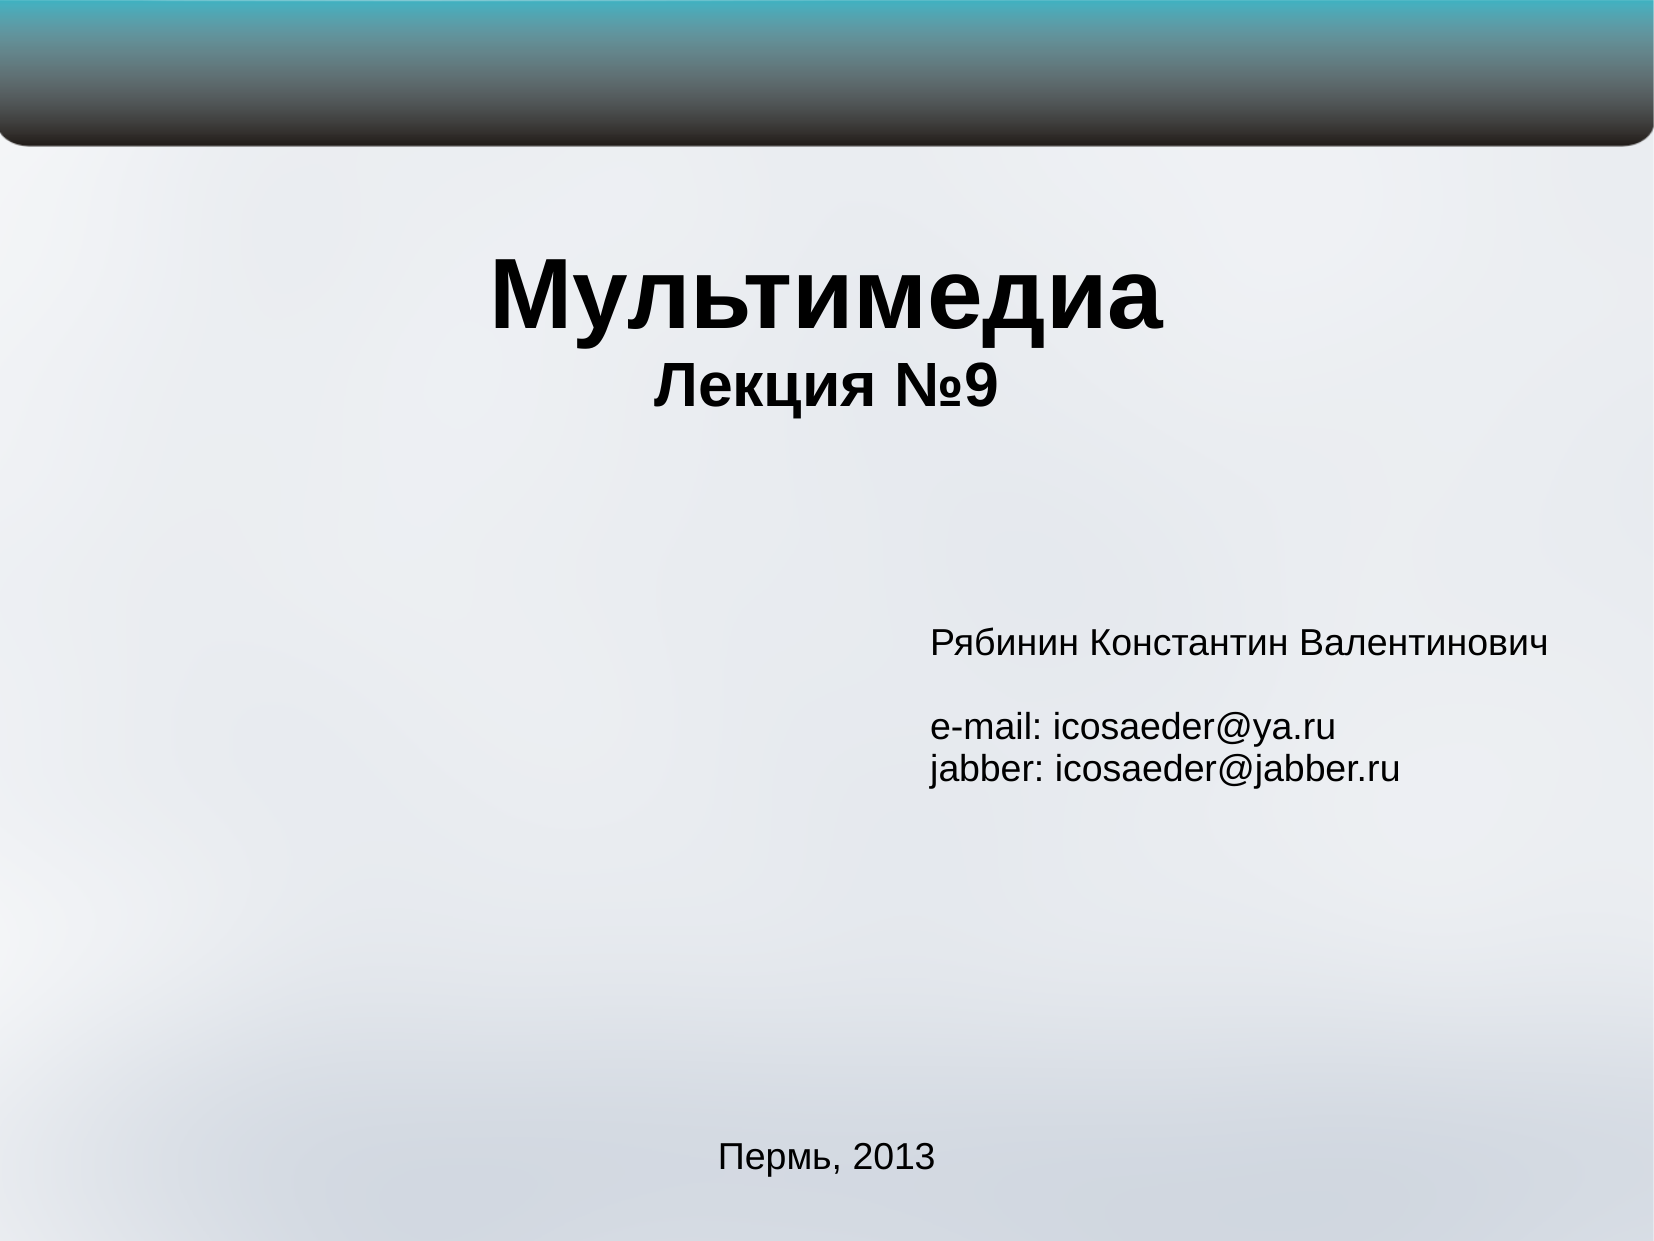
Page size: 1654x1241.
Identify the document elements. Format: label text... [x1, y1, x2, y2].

text_box Мультимедиа Лекция №9 [147, 230, 1506, 427]
text_box Рябинин Константин Валентинович e-mail: icosaeder@ya.ru jabber: icosaeder@jabber.ru [915, 614, 1595, 797]
picture [0, 0, 1654, 1241]
text_box Пермь, 2013 [590, 1127, 1063, 1185]
